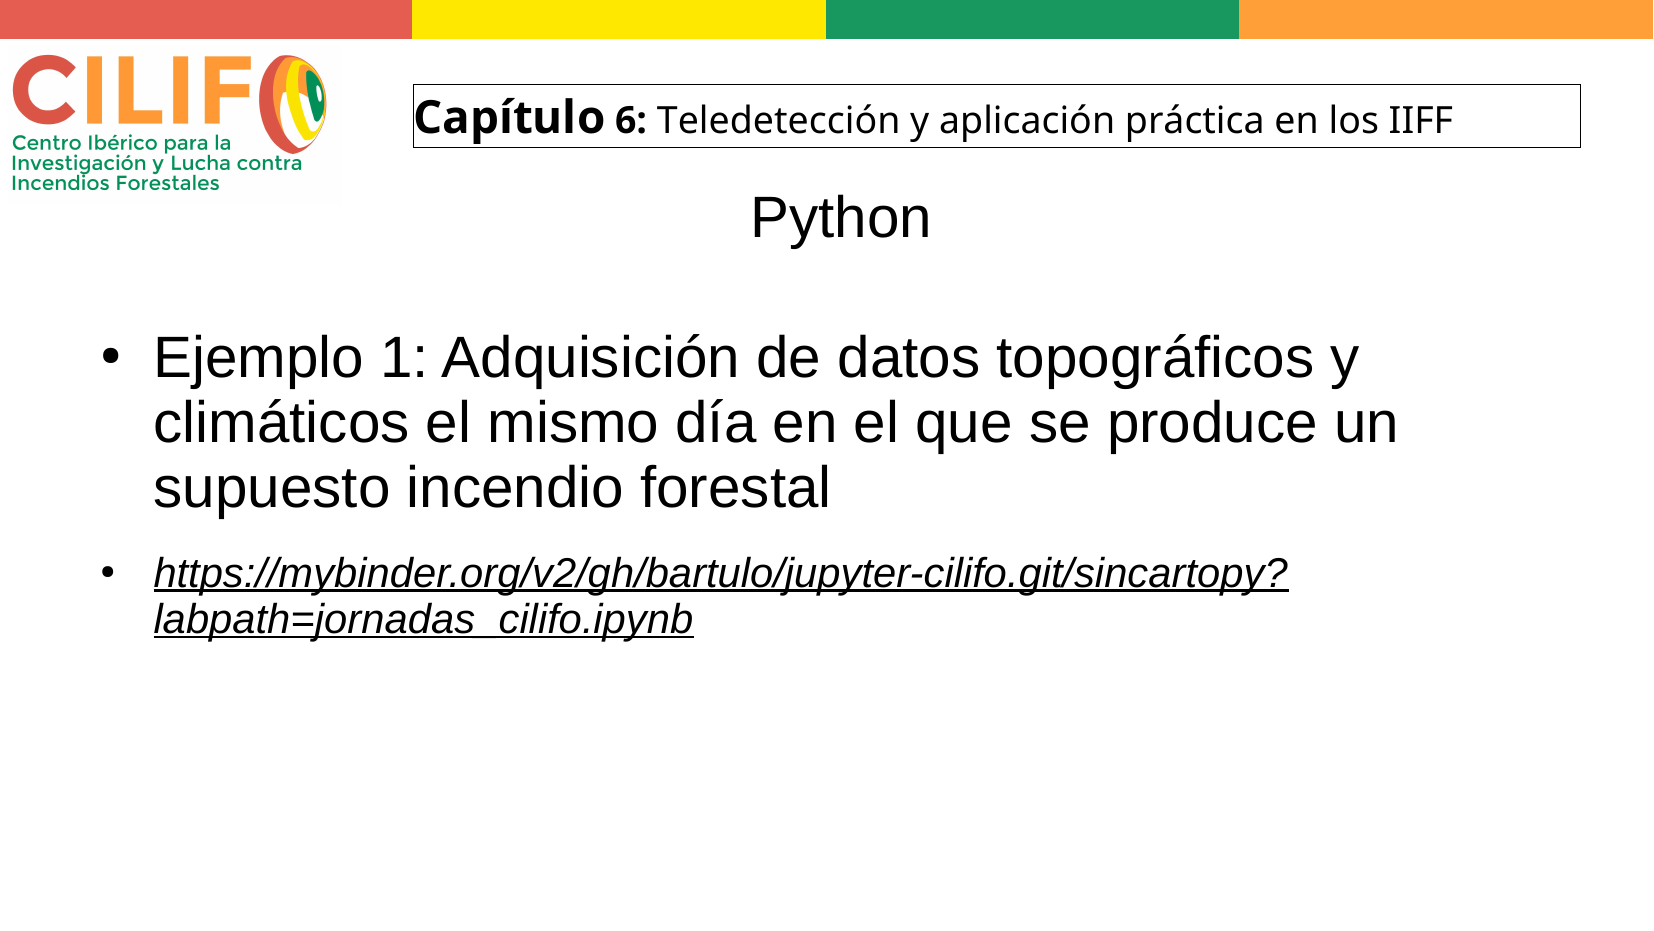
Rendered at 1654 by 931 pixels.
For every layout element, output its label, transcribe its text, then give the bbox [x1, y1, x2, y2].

picture [8, 45, 342, 205]
list Ejemplo 1: Adquisición de datos topográficos y climáticos el mismo día en el que se produce un supuesto incendio forestal https://mybinder.org/v2/gh/bartulo/jupyter-cilifo.git/sincartopy?labpath=jornadas_cilifo.ipynb [82, 324, 1595, 857]
title Python [206, 138, 1477, 296]
